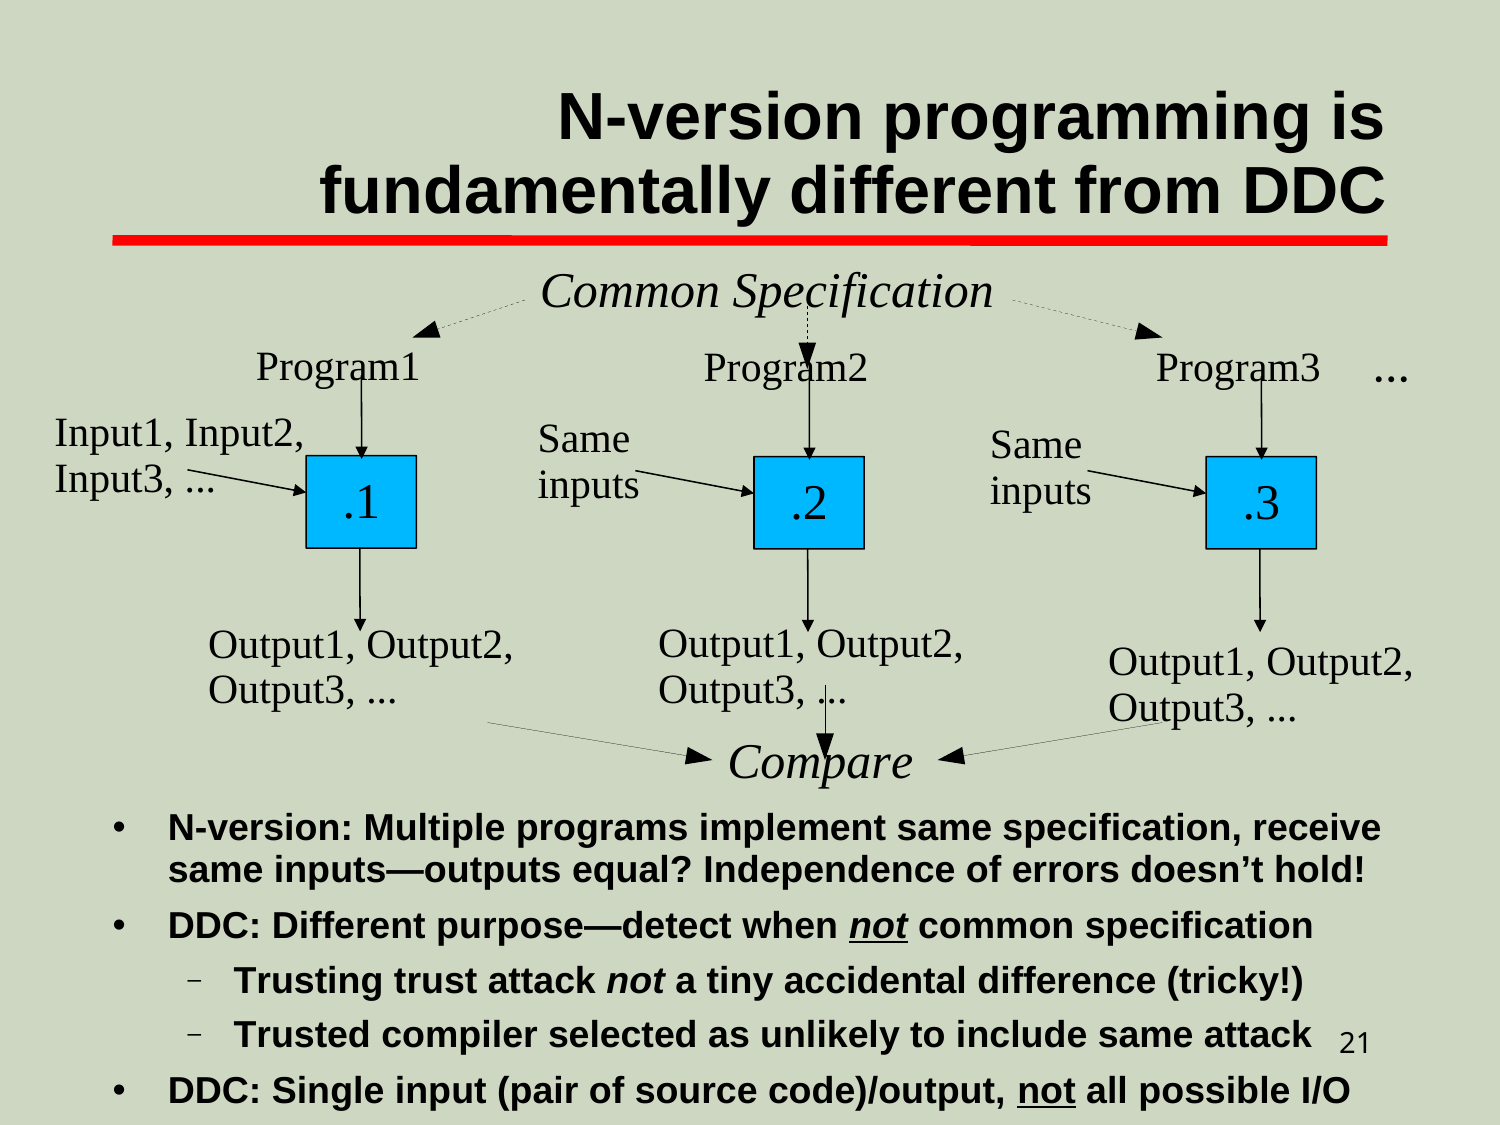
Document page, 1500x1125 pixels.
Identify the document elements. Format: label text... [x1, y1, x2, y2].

text_box .1 [306, 455, 417, 549]
text_box Output1, Output2, Output3, ... [643, 613, 1019, 721]
text_box Program3 [1141, 337, 1388, 414]
text_box .2 [754, 456, 865, 549]
text_box .3 [1206, 456, 1317, 549]
text_box ... [1357, 347, 1426, 429]
text_box Same inputs [522, 408, 655, 516]
title N-version programming is fundamentally different from DDC [124, 80, 1387, 229]
text_box Output1, Output2, Output3, ... [1093, 631, 1469, 739]
text_box Compare [712, 727, 929, 798]
text_box Output1, Output2, Output3, ... [193, 613, 569, 721]
list N-version: Multiple programs implement same specification, receive same inputs—outputs equal? Independence of errors doesn’t hold! DDC: Different purpose—detect when not common specification Trusting trust attack not a tiny accidental difference (tricky!) Trusted compiler selected as unlikely to include same attack DDC: Single input (pair of source code)/output, not all possible I/O [112, 807, 1387, 1113]
text_box Program2 [688, 337, 936, 414]
text_box Same inputs [975, 414, 1107, 522]
text_box Common Specification [525, 255, 1088, 332]
text_box Program1 [241, 336, 488, 413]
text_box Input1, Input2, Input3, ... [39, 401, 320, 509]
